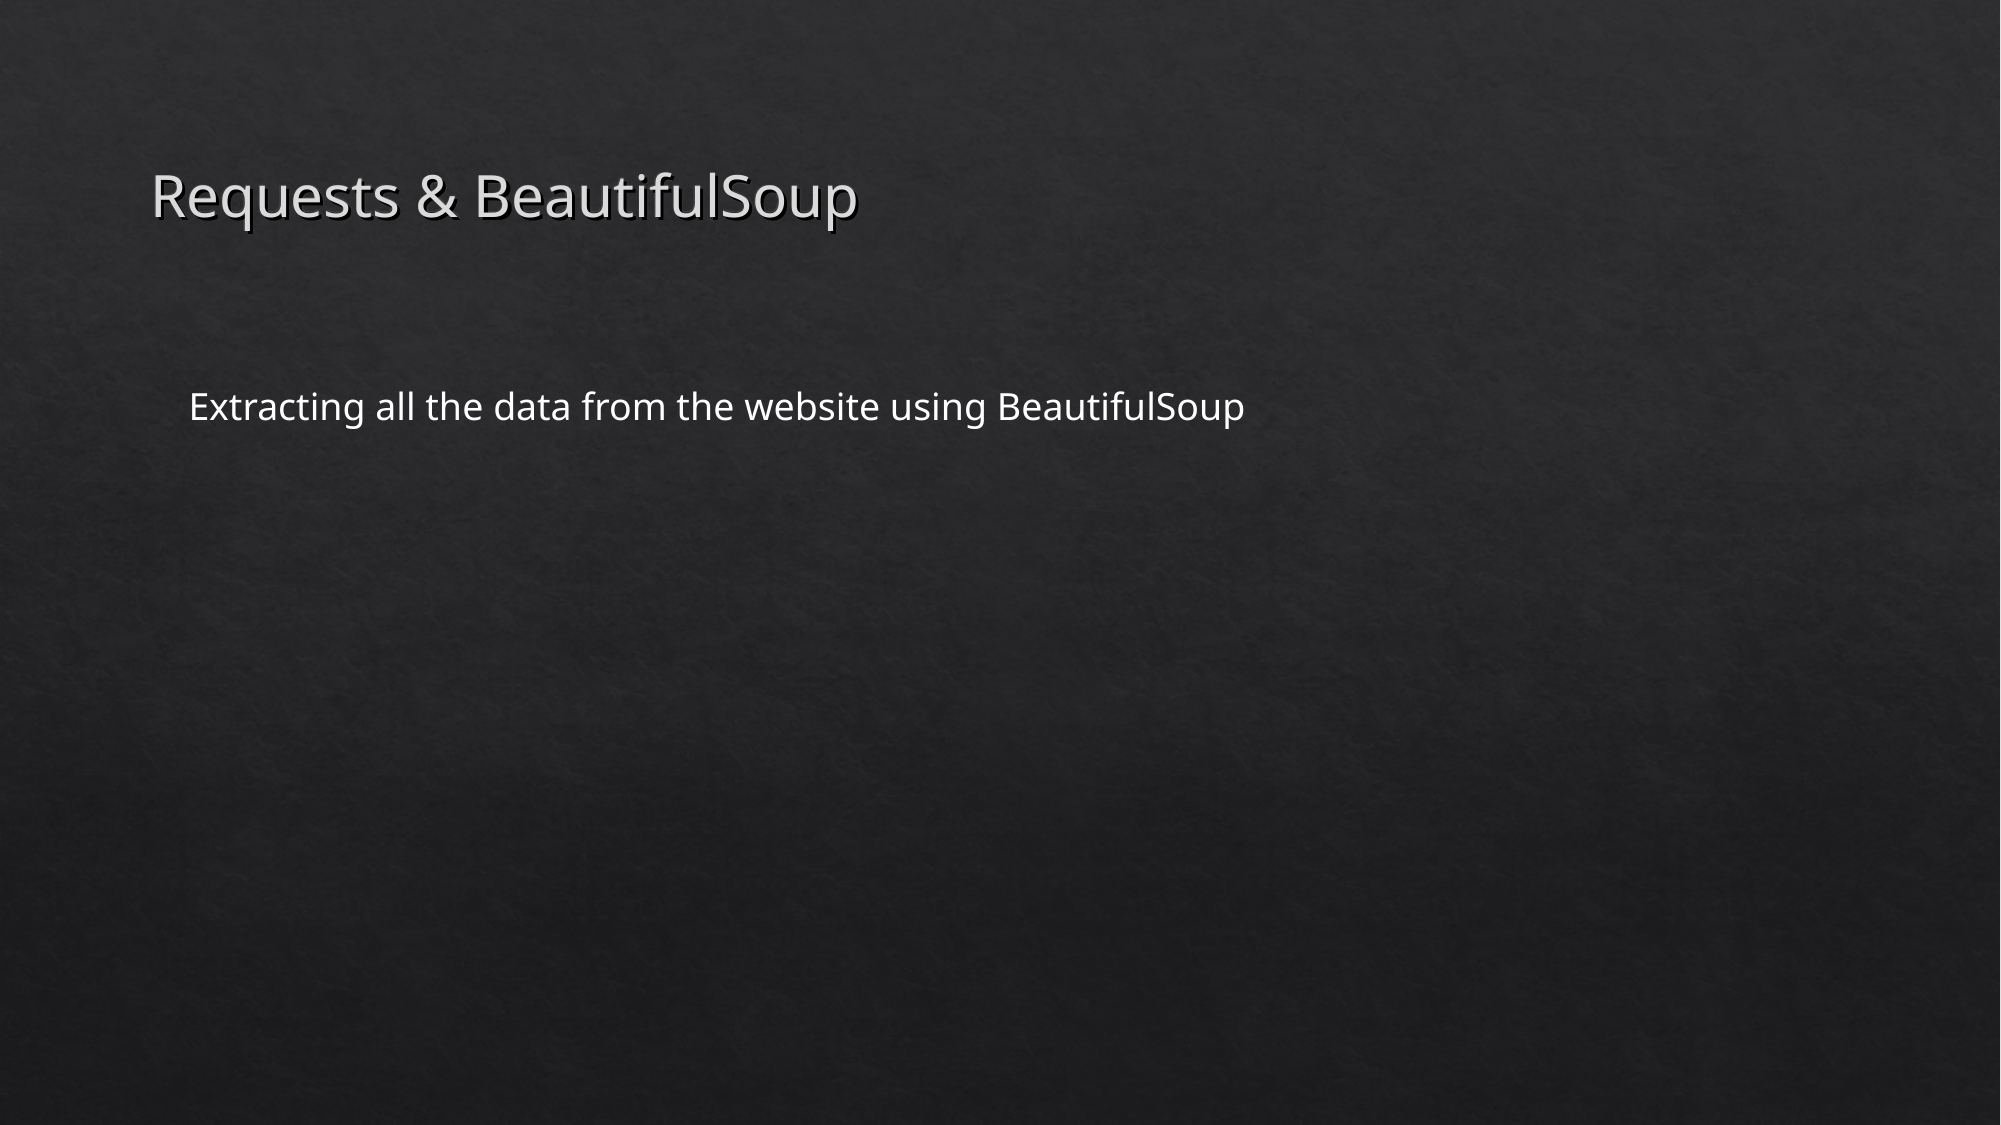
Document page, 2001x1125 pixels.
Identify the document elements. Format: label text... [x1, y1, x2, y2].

text_box Extracting all the data from the website using BeautifulSoup [173, 375, 1164, 437]
title Requests & BeautifulSoup [0, 114, 1354, 274]
